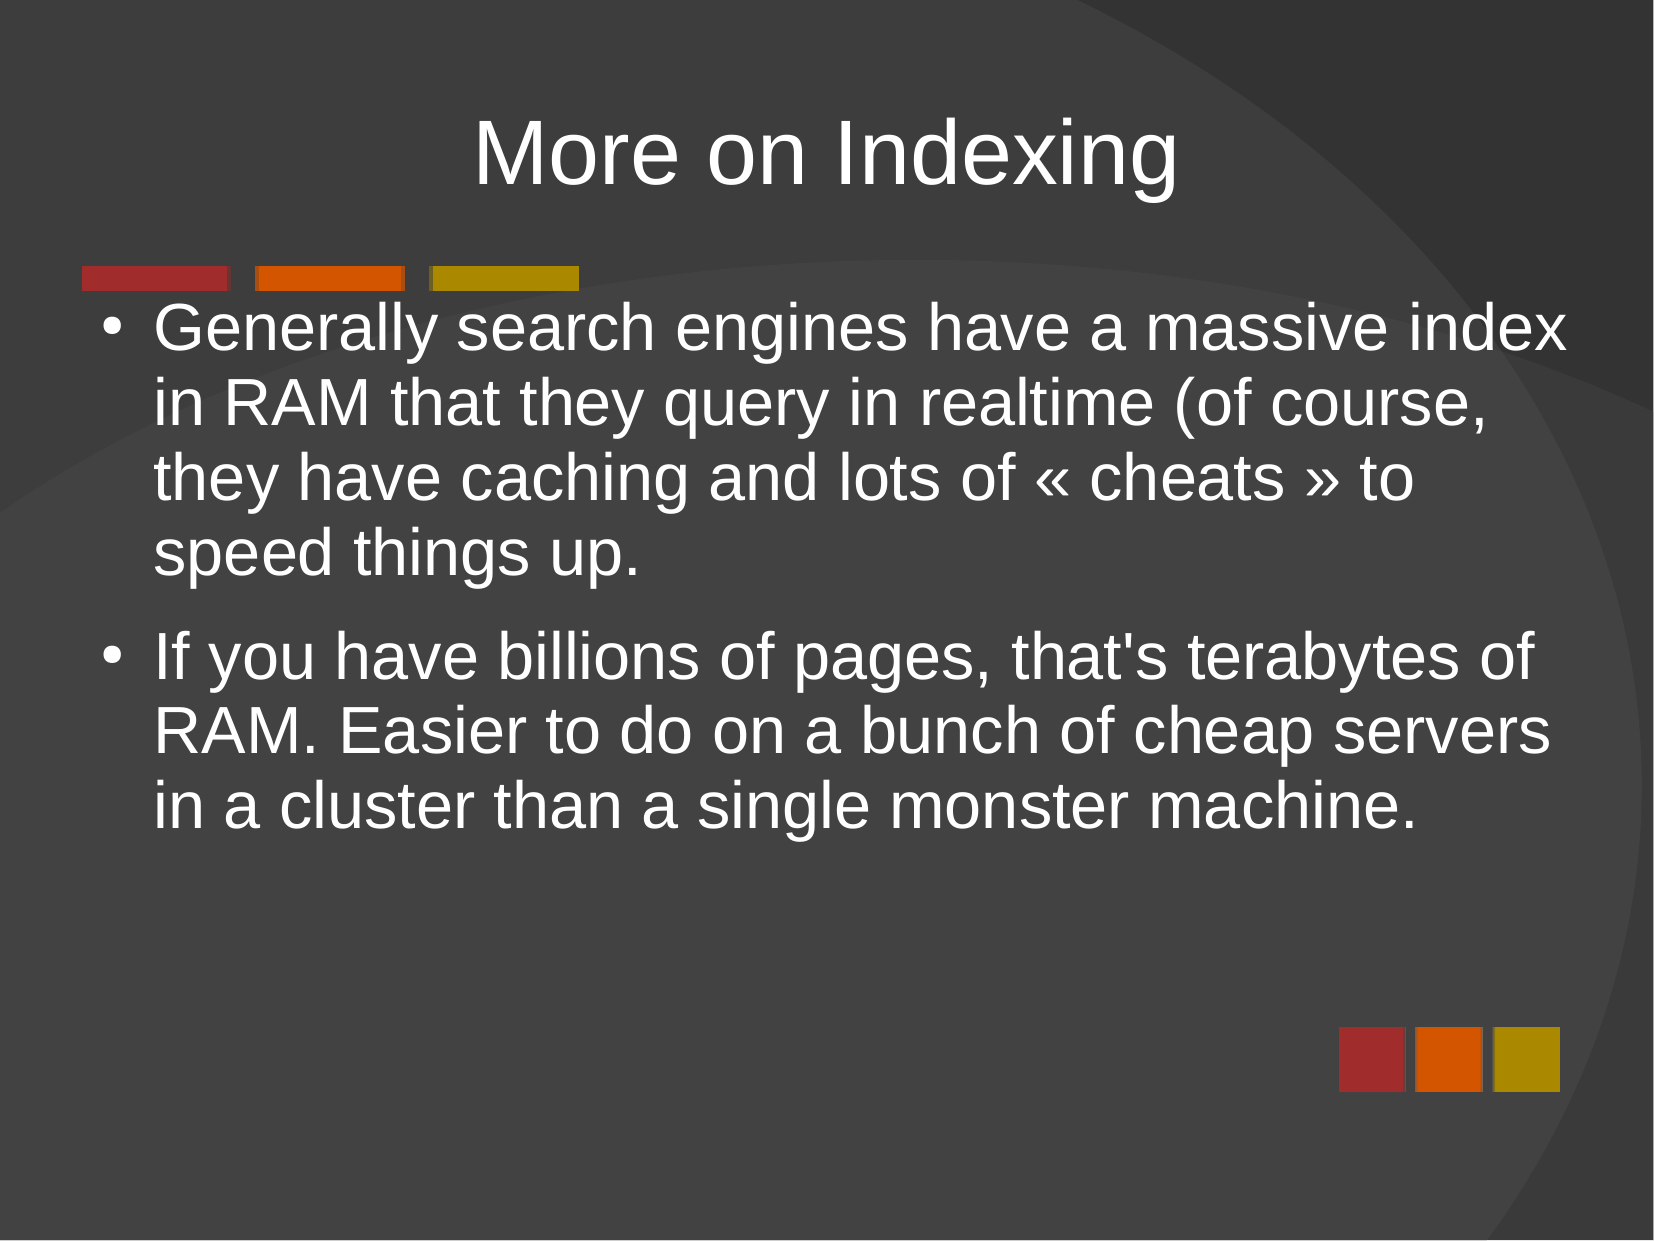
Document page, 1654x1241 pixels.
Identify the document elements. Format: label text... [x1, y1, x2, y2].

picture [82, 266, 579, 290]
picture [1339, 1027, 1560, 1092]
title More on Indexing [82, 49, 1571, 257]
list Generally search engines have a massive index in RAM that they query in realtime (of course, they have caching and lots of « cheats » to speed things up. If you have billions of pages, that's terabytes of RAM. Easier to do on a bunch of cheap servers in a cluster than a single monster machine. [82, 290, 1571, 1010]
